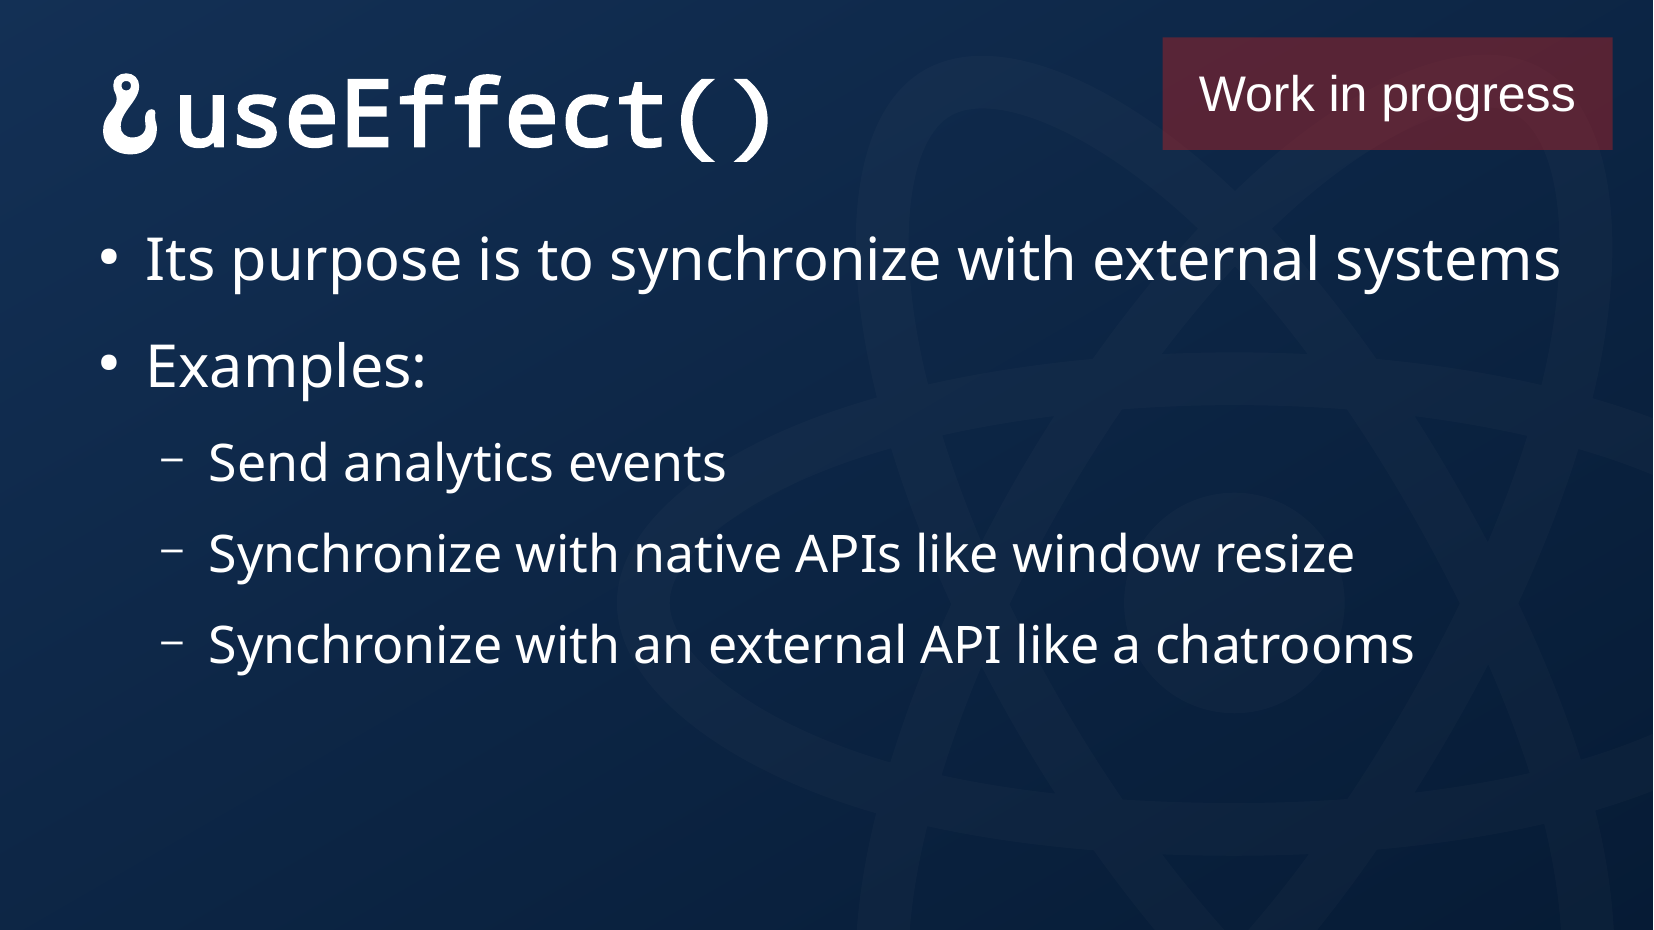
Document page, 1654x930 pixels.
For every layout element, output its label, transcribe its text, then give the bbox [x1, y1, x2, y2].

list Its purpose is to synchronize with external systems Examples: Send analytics events Synchronize with native APIs like window resize Synchronize with an external API like a chatrooms [82, 217, 1571, 757]
text_box Work in progress [1162, 37, 1613, 150]
title 🪝useEffect() [82, 37, 1571, 193]
